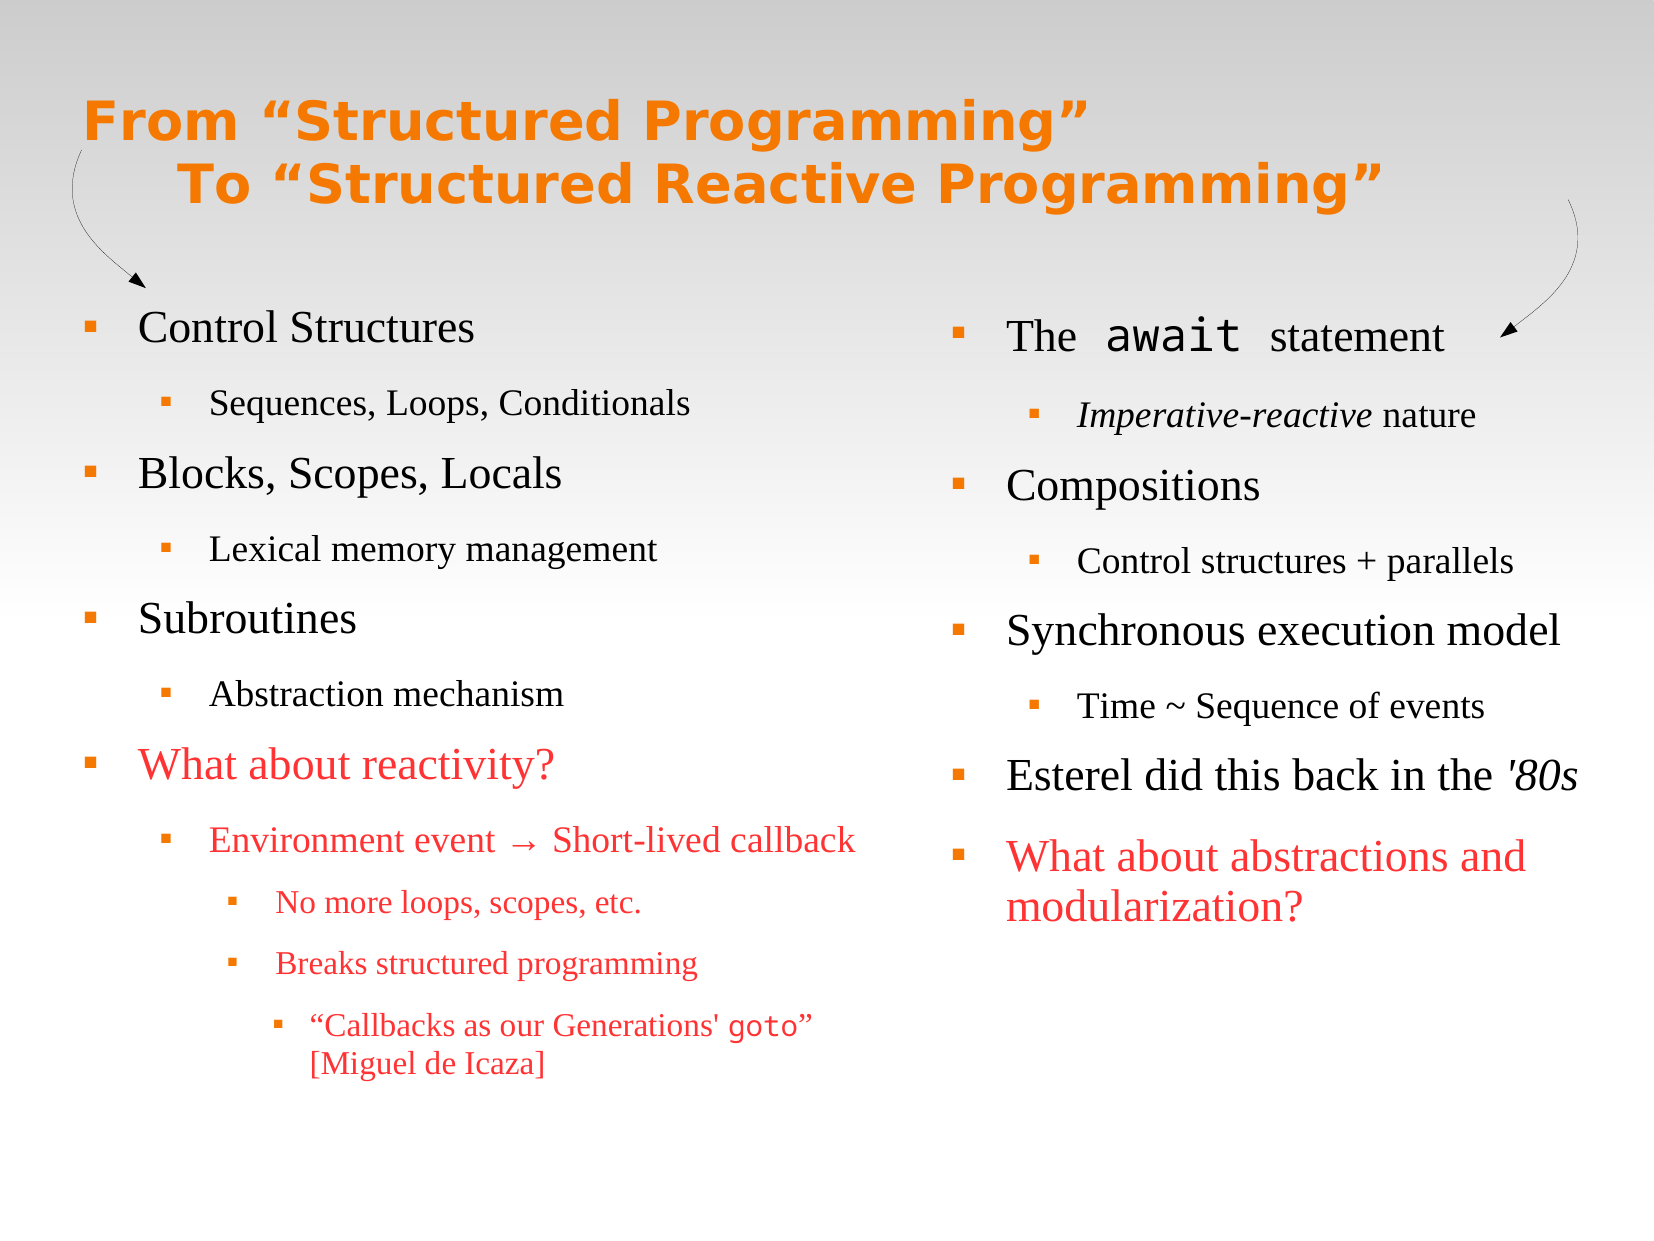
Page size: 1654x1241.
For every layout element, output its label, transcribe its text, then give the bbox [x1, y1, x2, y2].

title From “Structured Programming” To “Structured Reactive Programming” [82, 49, 1571, 257]
list Control Structures Sequences, Loops, Conditionals Blocks, Scopes, Locals Lexical memory management Subroutines Abstraction mechanism What about reactivity? Environment event → Short-lived callback No more loops, scopes, etc. Breaks structured programming “Callbacks as our Generations' goto” [Miguel de Icaza] [0, 302, 863, 1128]
list The await statement Imperative-reactive nature Compositions Control structures + parallels Synchronous execution model Time ~ Sequence of events Esterel did this back in the '80s What about abstractions and modularization? [863, 302, 1654, 1121]
